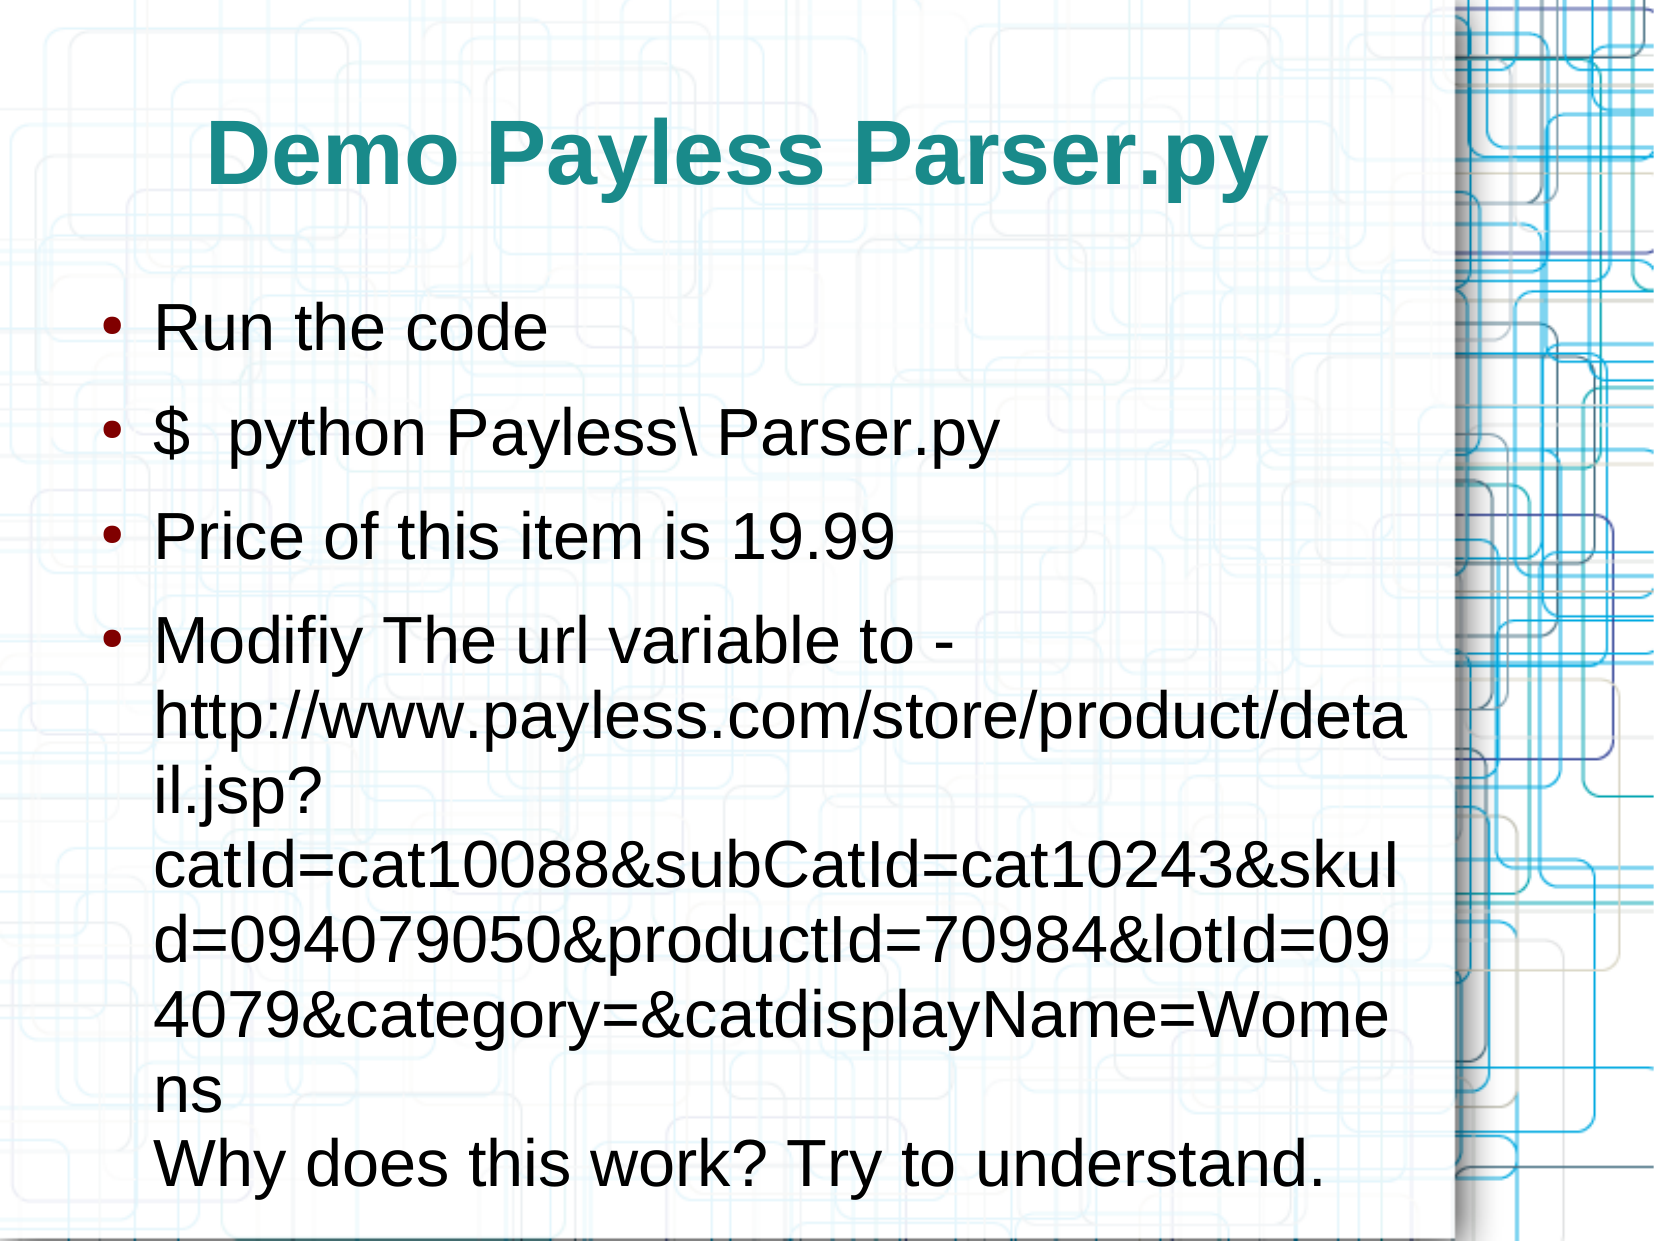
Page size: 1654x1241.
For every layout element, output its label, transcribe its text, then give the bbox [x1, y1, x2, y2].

picture [0, 0, 1654, 1241]
list Run the code $ python Payless\ Parser.py Price of this item is 19.99 Modifiy The url variable to - http://www.payless.com/store/product/detail.jsp?catId=cat10088&subCatId=cat10243&skuId=094079050&productId=70984&lotId=094079&category=&catdisplayName=Womens Why does this work? Try to understand. [82, 290, 1418, 1241]
title Demo Payless Parser.py [59, 49, 1418, 257]
